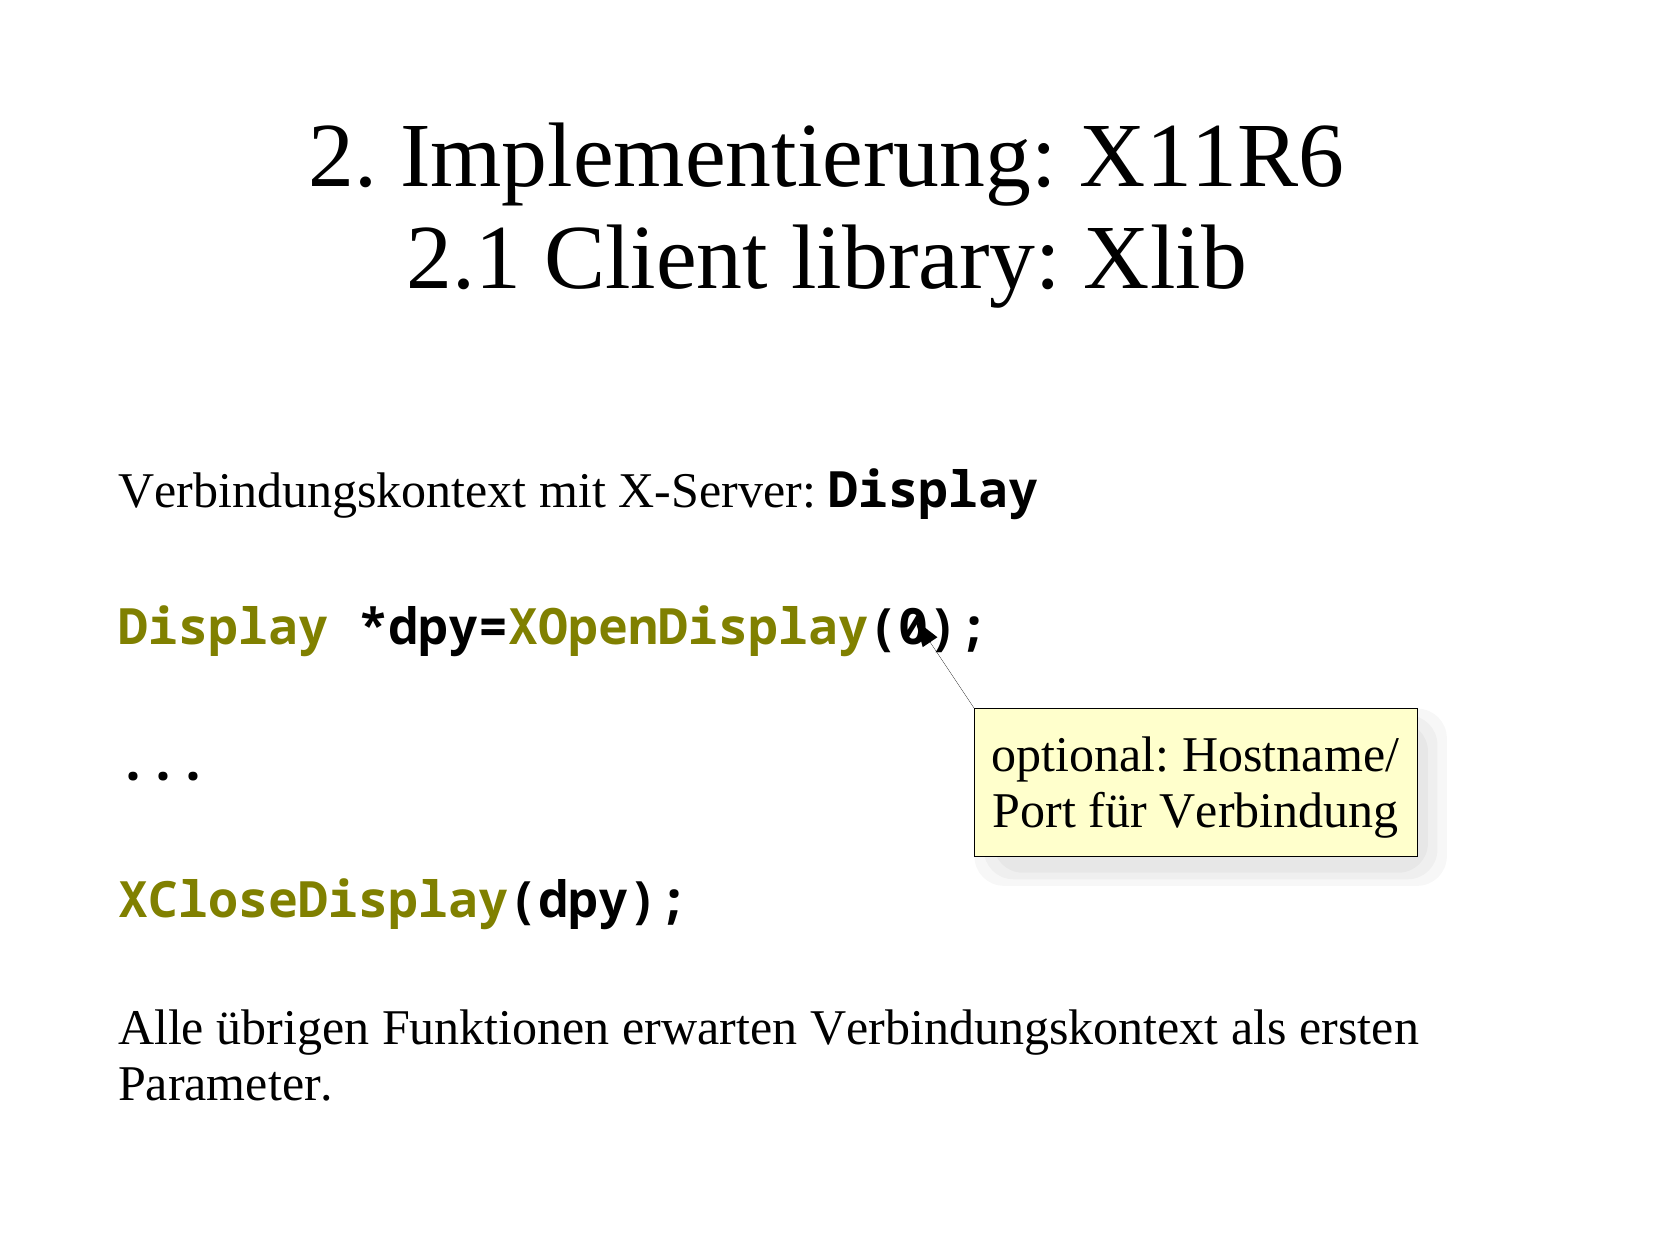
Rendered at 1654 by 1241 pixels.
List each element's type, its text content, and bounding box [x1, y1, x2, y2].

text_box optional: Hostname/ Port für Verbindung [974, 708, 1418, 857]
title 2. Implementierung: X11R6 2.1 Client library: Xlib [121, 102, 1534, 311]
text_box [974, 708, 1447, 886]
text_box Verbindungskontext mit X-Server: Display Display *dpy=XOpenDisplay(0); ... XCloseDisplay(dpy); Alle übrigen Funktionen erwarten Verbindungskontext als ersten Parameter. [118, 454, 1506, 1121]
